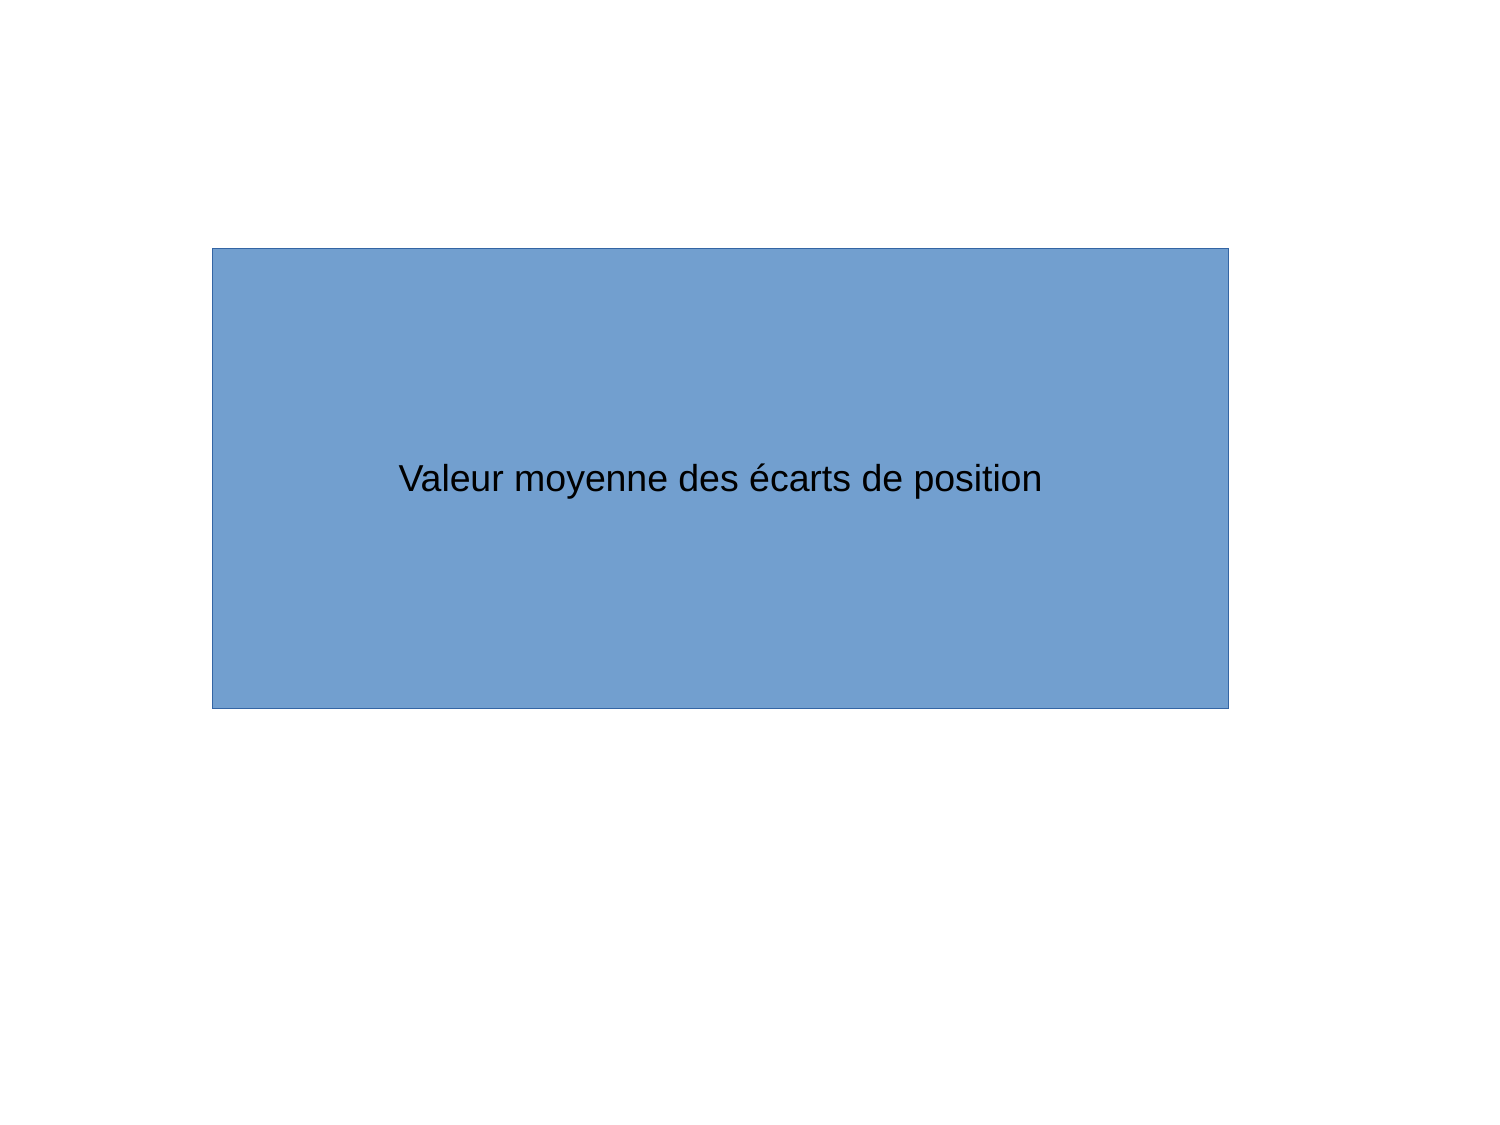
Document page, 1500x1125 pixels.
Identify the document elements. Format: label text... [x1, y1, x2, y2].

text_box Valeur moyenne des écarts de position [212, 248, 1229, 709]
